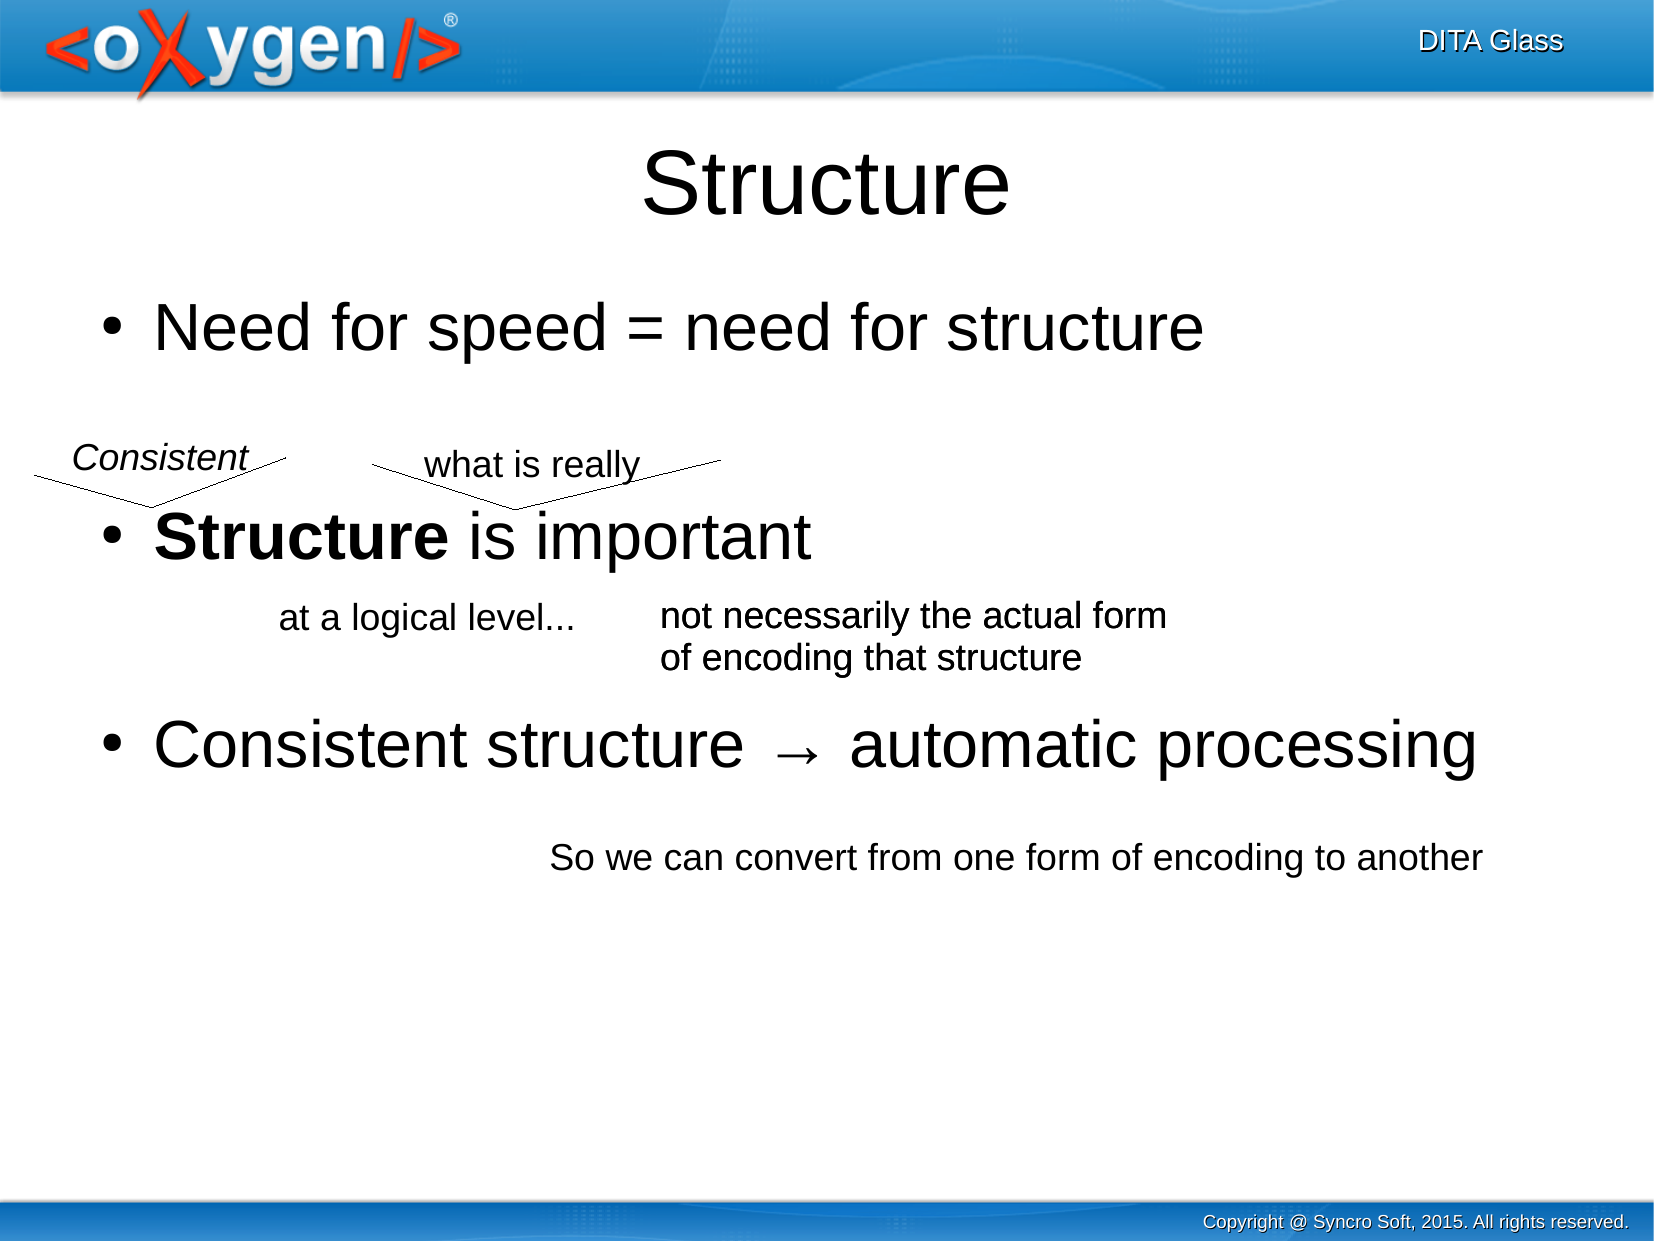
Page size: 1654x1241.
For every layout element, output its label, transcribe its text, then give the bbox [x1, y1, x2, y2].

text_box not necessarily the actual form of encoding that structure [645, 587, 1654, 729]
title Structure [82, 78, 1571, 287]
text_box Consistent [56, 428, 343, 488]
picture [0, 0, 1654, 109]
text_box at a logical level... [263, 589, 631, 814]
text_box what is really [409, 436, 696, 502]
list Need for speed = need for structure Structure is important Consistent structure → automatic processing [82, 290, 1571, 1010]
text_box So we can convert from one form of encoding to another [534, 829, 1540, 897]
picture [0, 1195, 1654, 1241]
